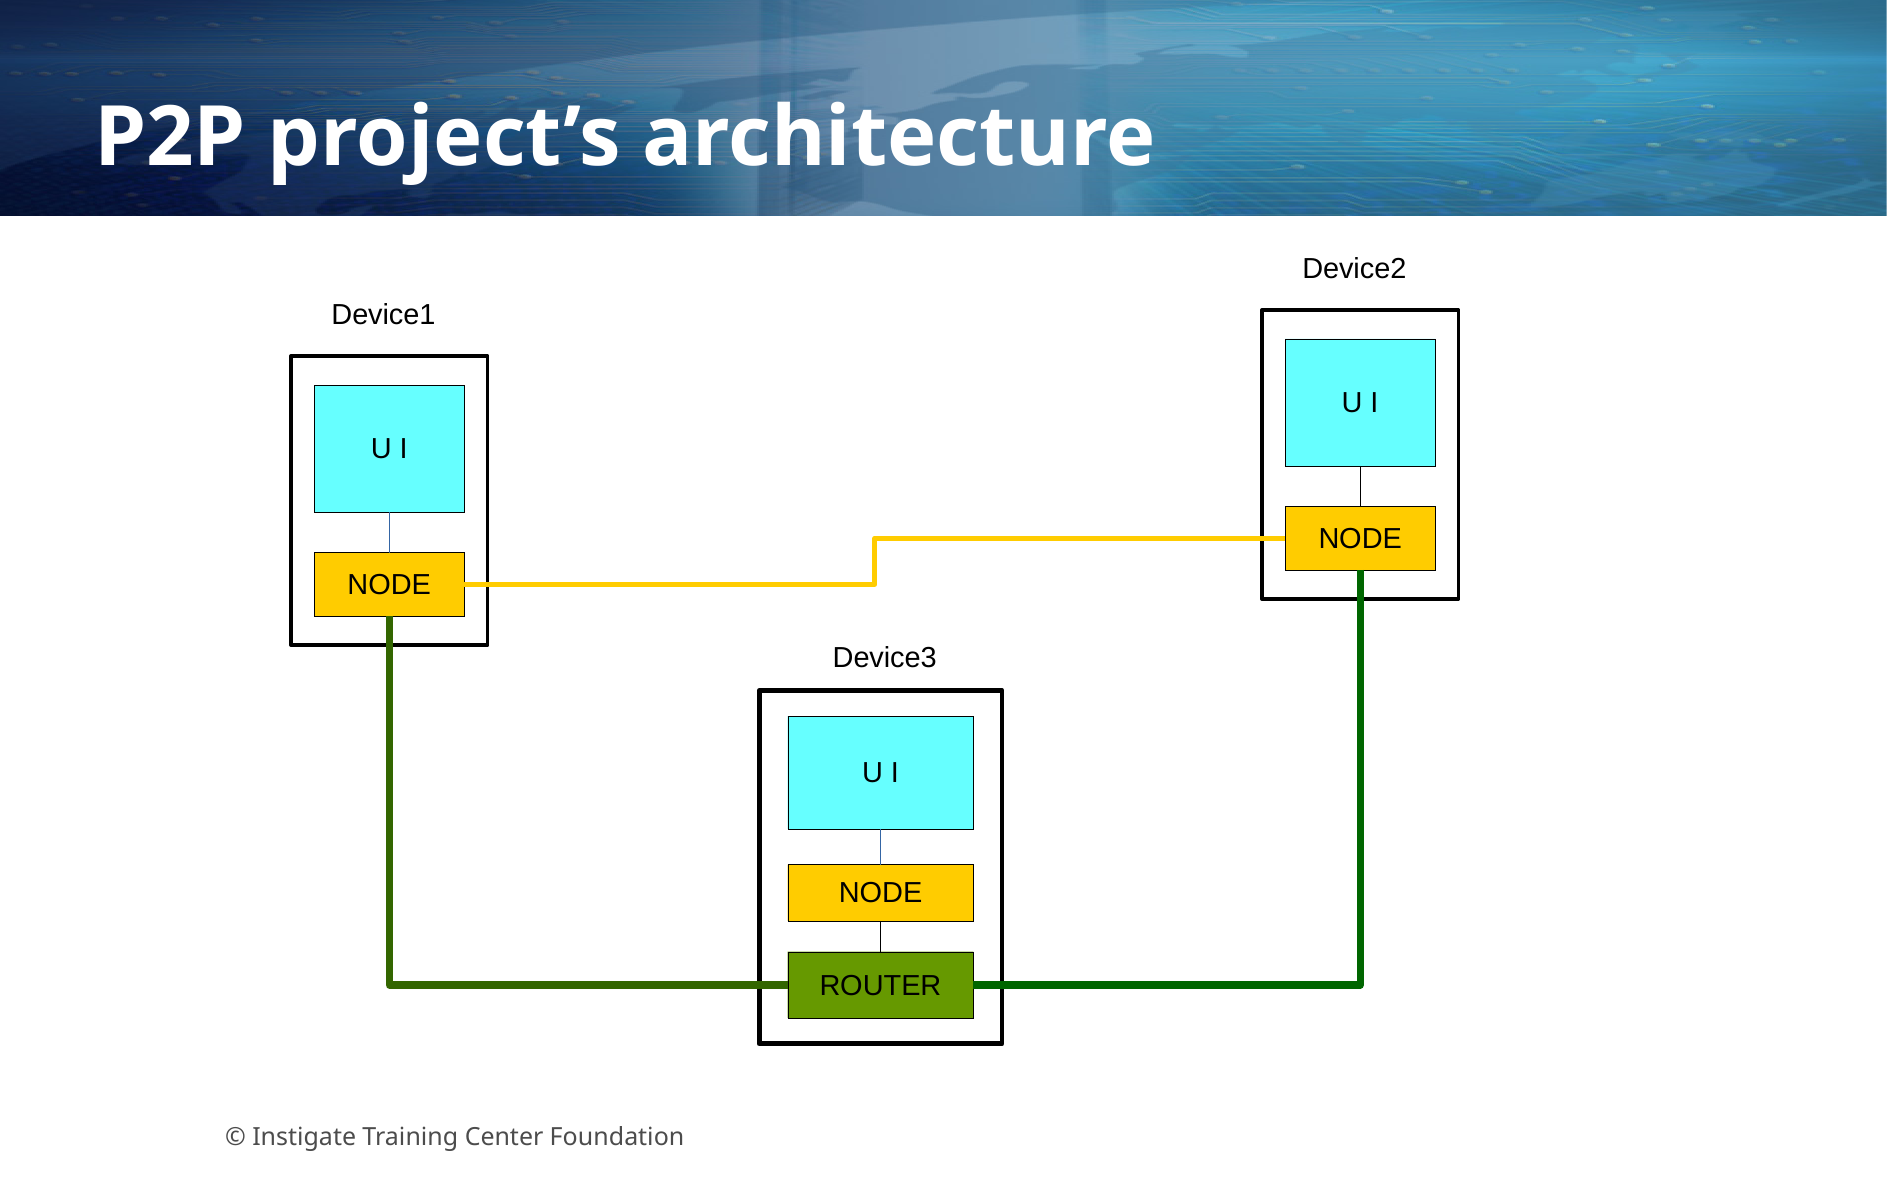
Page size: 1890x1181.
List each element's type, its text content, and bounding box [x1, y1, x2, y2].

picture [289, 246, 1461, 1047]
picture [0, 0, 1887, 216]
text_box P2P project’s architecture [94, 54, 1793, 210]
